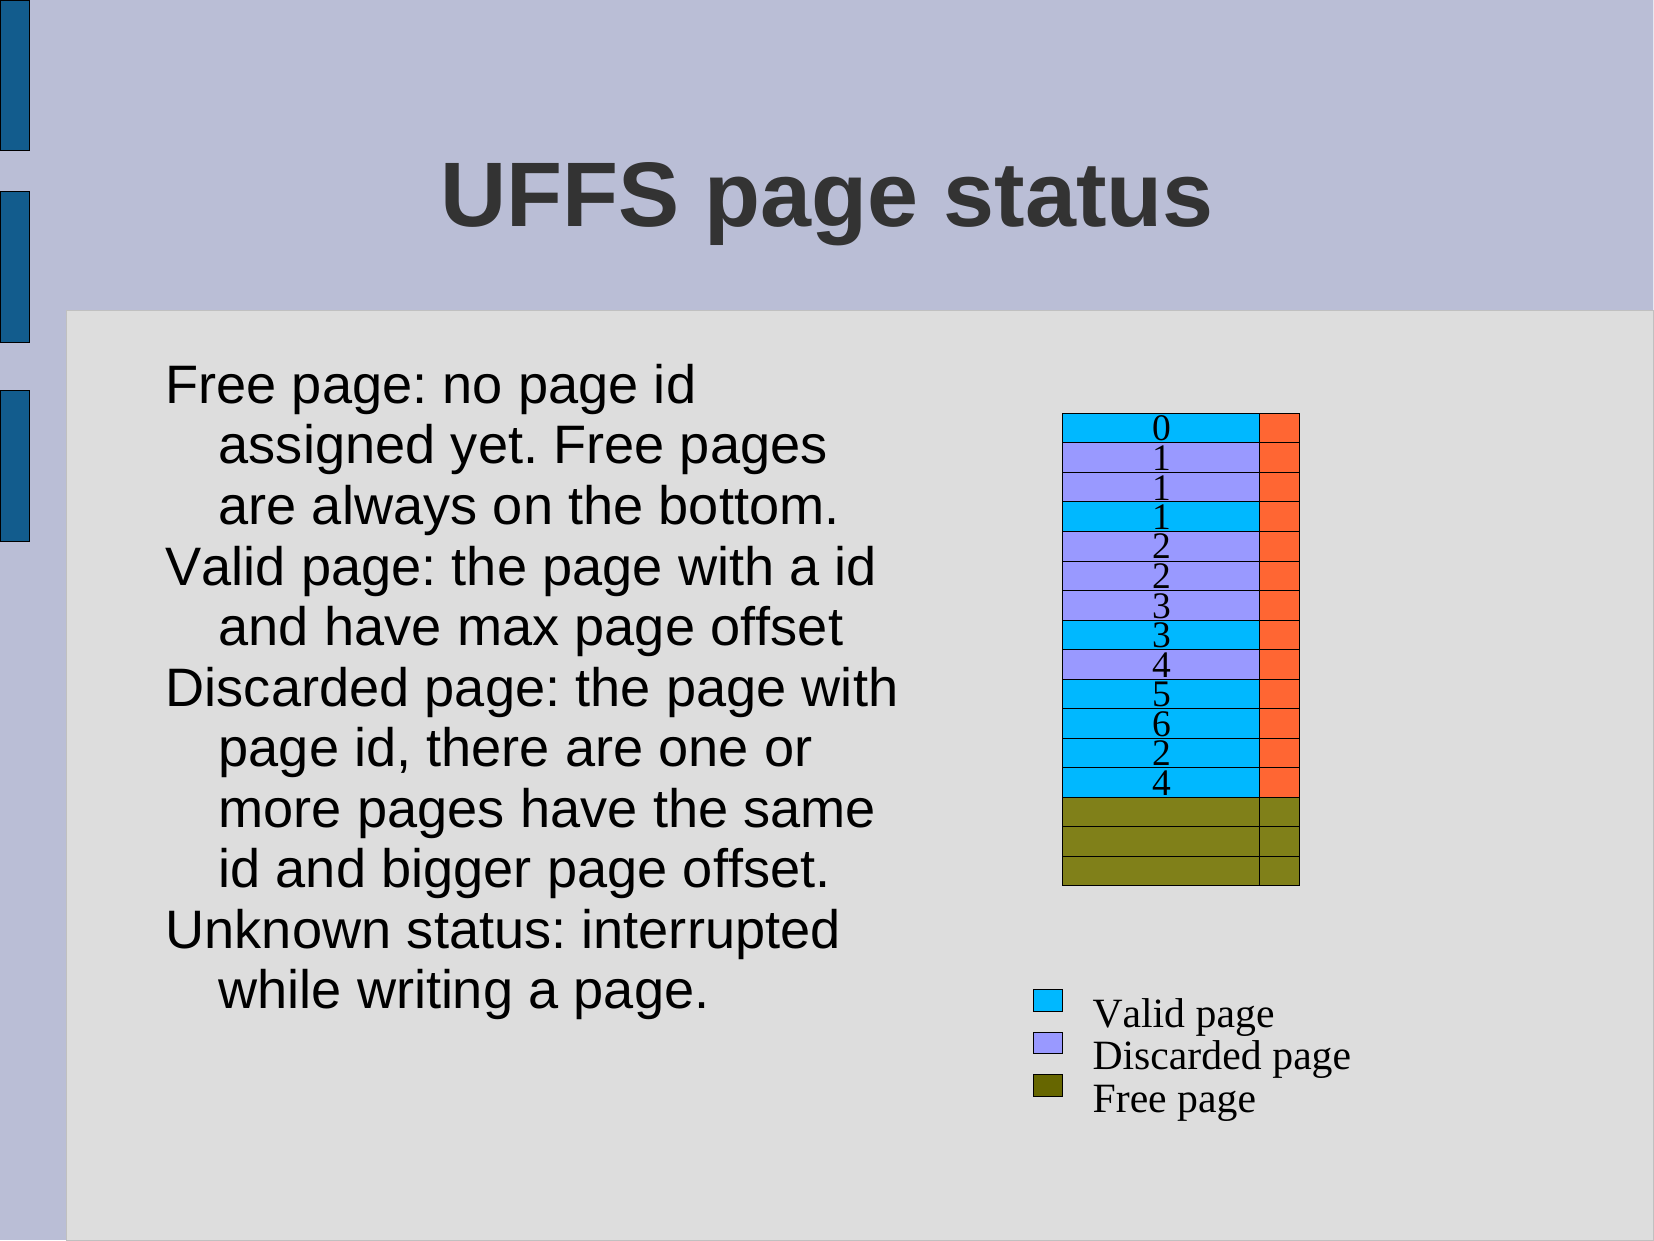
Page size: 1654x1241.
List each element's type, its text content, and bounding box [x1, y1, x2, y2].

text_box 0 [1062, 413, 1259, 443]
text_box 1 [1062, 472, 1259, 501]
text_box Free page [1092, 1074, 1418, 1123]
text_box Valid page [1092, 989, 1447, 1032]
text_box 2 [1062, 738, 1259, 767]
text_box [1033, 989, 1063, 1012]
text_box [1033, 1032, 1063, 1054]
text_box [1033, 1074, 1063, 1097]
text_box [1062, 413, 1300, 886]
text_box 1 [1062, 501, 1259, 531]
text_box 1 [1062, 443, 1259, 472]
text_box 6 [1062, 709, 1259, 738]
text_box 4 [1062, 649, 1259, 679]
text_box 5 [1062, 679, 1259, 709]
text_box 2 [1062, 561, 1259, 590]
text_box 3 [1062, 590, 1259, 620]
text_box 4 [1062, 767, 1259, 797]
title UFFS page status [121, 91, 1534, 299]
list Free page: no page id assigned yet. Free pages are always on the bottom. Valid page: the page with a id and have max page offset Discarded page: the page with page id, there are one or more pages have the same id and bigger page offset. Unknown status: interrupted while writing a page. [147, 354, 916, 1081]
text_box 3 [1062, 620, 1259, 649]
text_box 2 [1062, 531, 1259, 561]
text_box Discarded page [1092, 1032, 1477, 1080]
